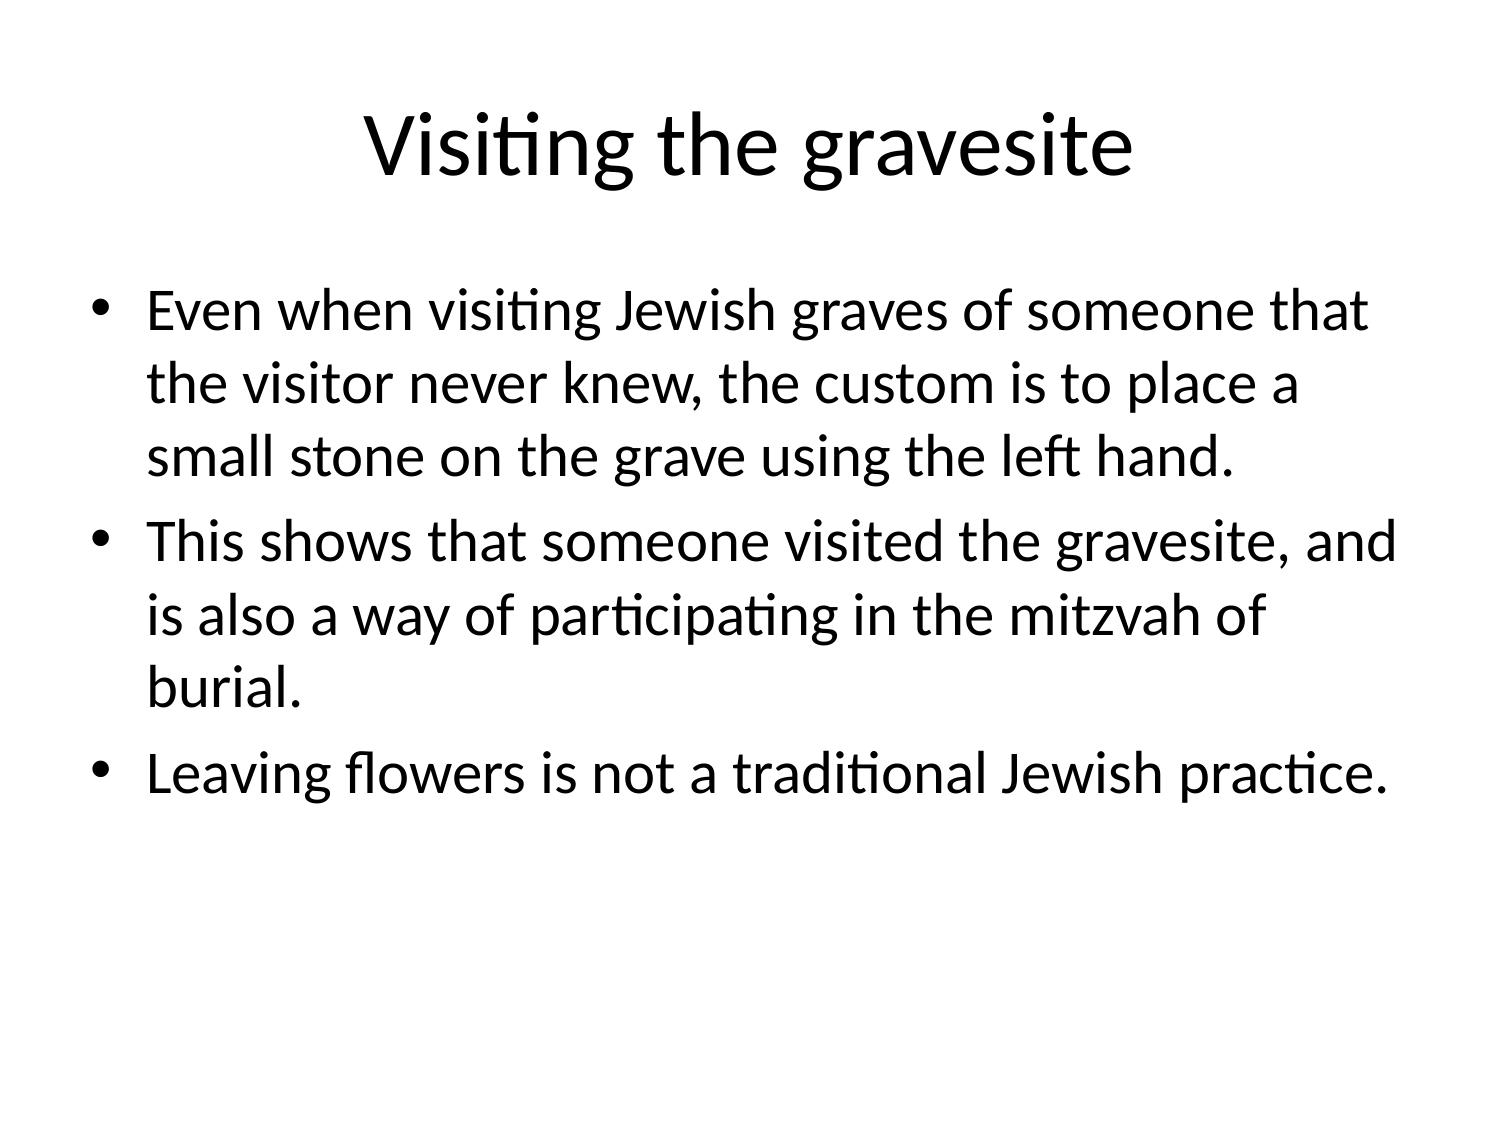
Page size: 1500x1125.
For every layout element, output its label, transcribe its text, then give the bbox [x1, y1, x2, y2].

list Even when visiting Jewish graves of someone that the visitor never knew, the custom is to place a small stone on the grave using the left hand. This shows that someone visited the gravesite, and is also a way of participating in the mitzvah of burial. Leaving flowers is not a traditional Jewish practice. [75, 262, 1425, 1005]
title Visiting the gravesite [75, 45, 1425, 233]
